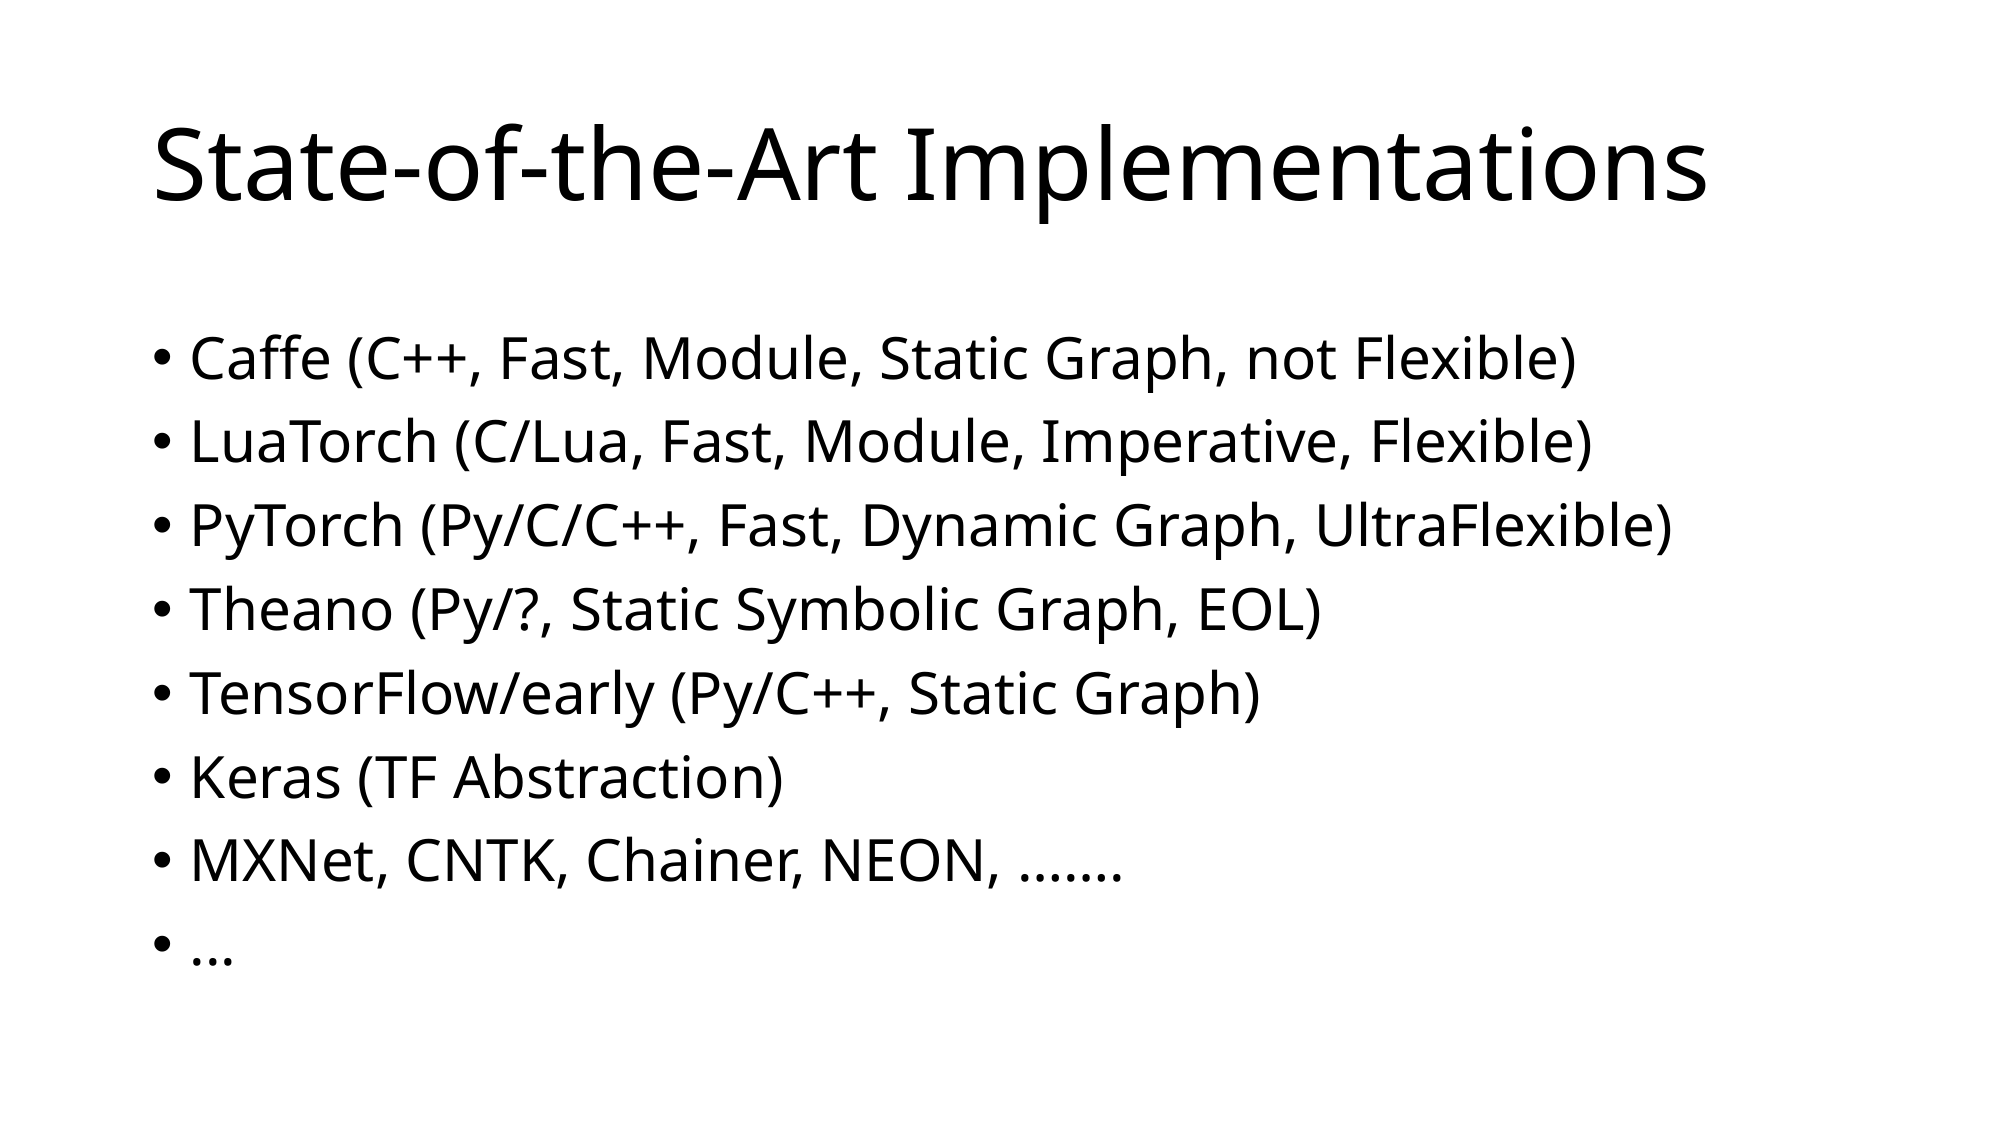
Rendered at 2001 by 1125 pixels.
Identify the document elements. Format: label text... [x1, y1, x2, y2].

list Caffe (C++, Fast, Module, Static Graph, not Flexible) LuaTorch (C/Lua, Fast, Module, Imperative, Flexible) PyTorch (Py/C/C++, Fast, Dynamic Graph, UltraFlexible) Theano (Py/?, Static Symbolic Graph, EOL) TensorFlow/early (Py/C++, Static Graph) Keras (TF Abstraction) MXNet, CNTK, Chainer, NEON, ……. ... [137, 321, 1863, 1036]
title State-of-the-Art Implementations [137, 59, 1863, 278]
